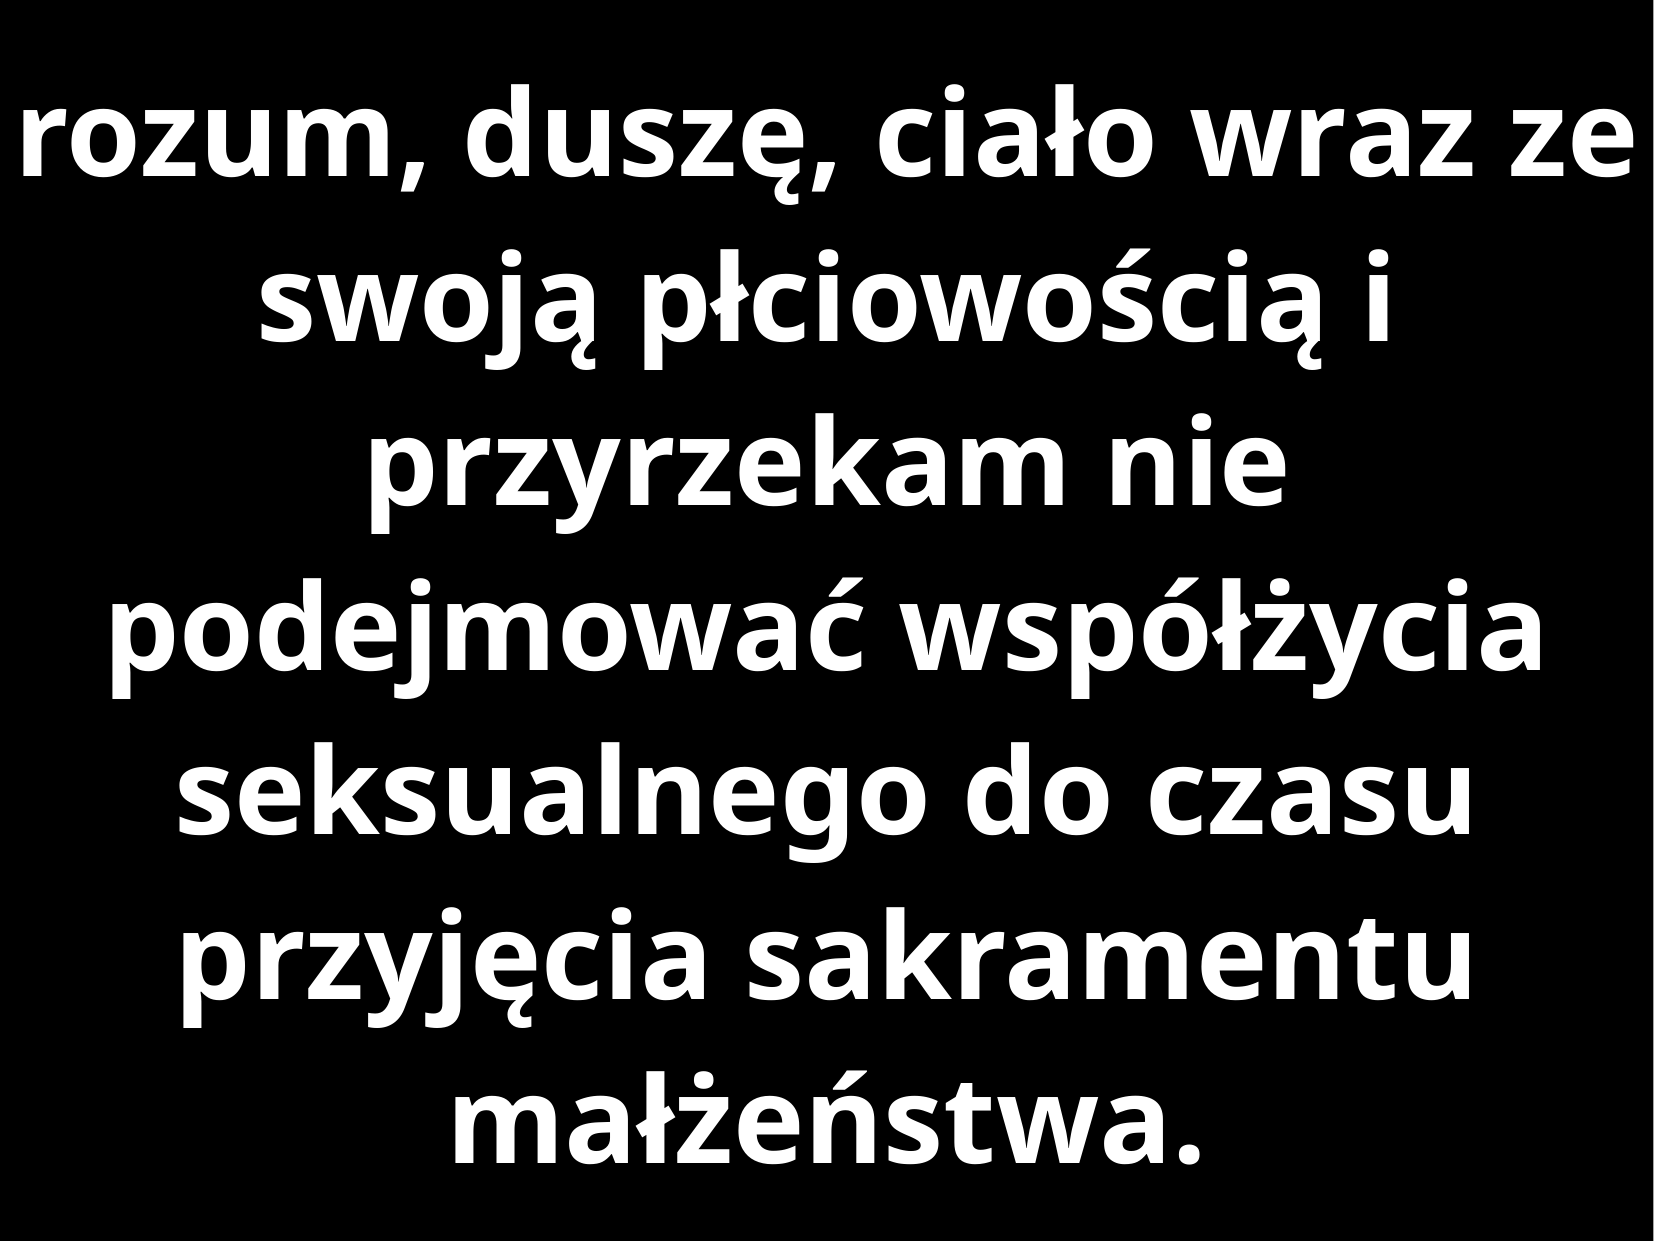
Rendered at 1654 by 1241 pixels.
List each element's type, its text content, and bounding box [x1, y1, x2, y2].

title rozum, duszę, ciało wraz ze swoją płciowością i przyrzekam nie podejmować współżycia seksualnego do czasu przyjęcia sakramentu małżeństwa. [0, 0, 1654, 1241]
